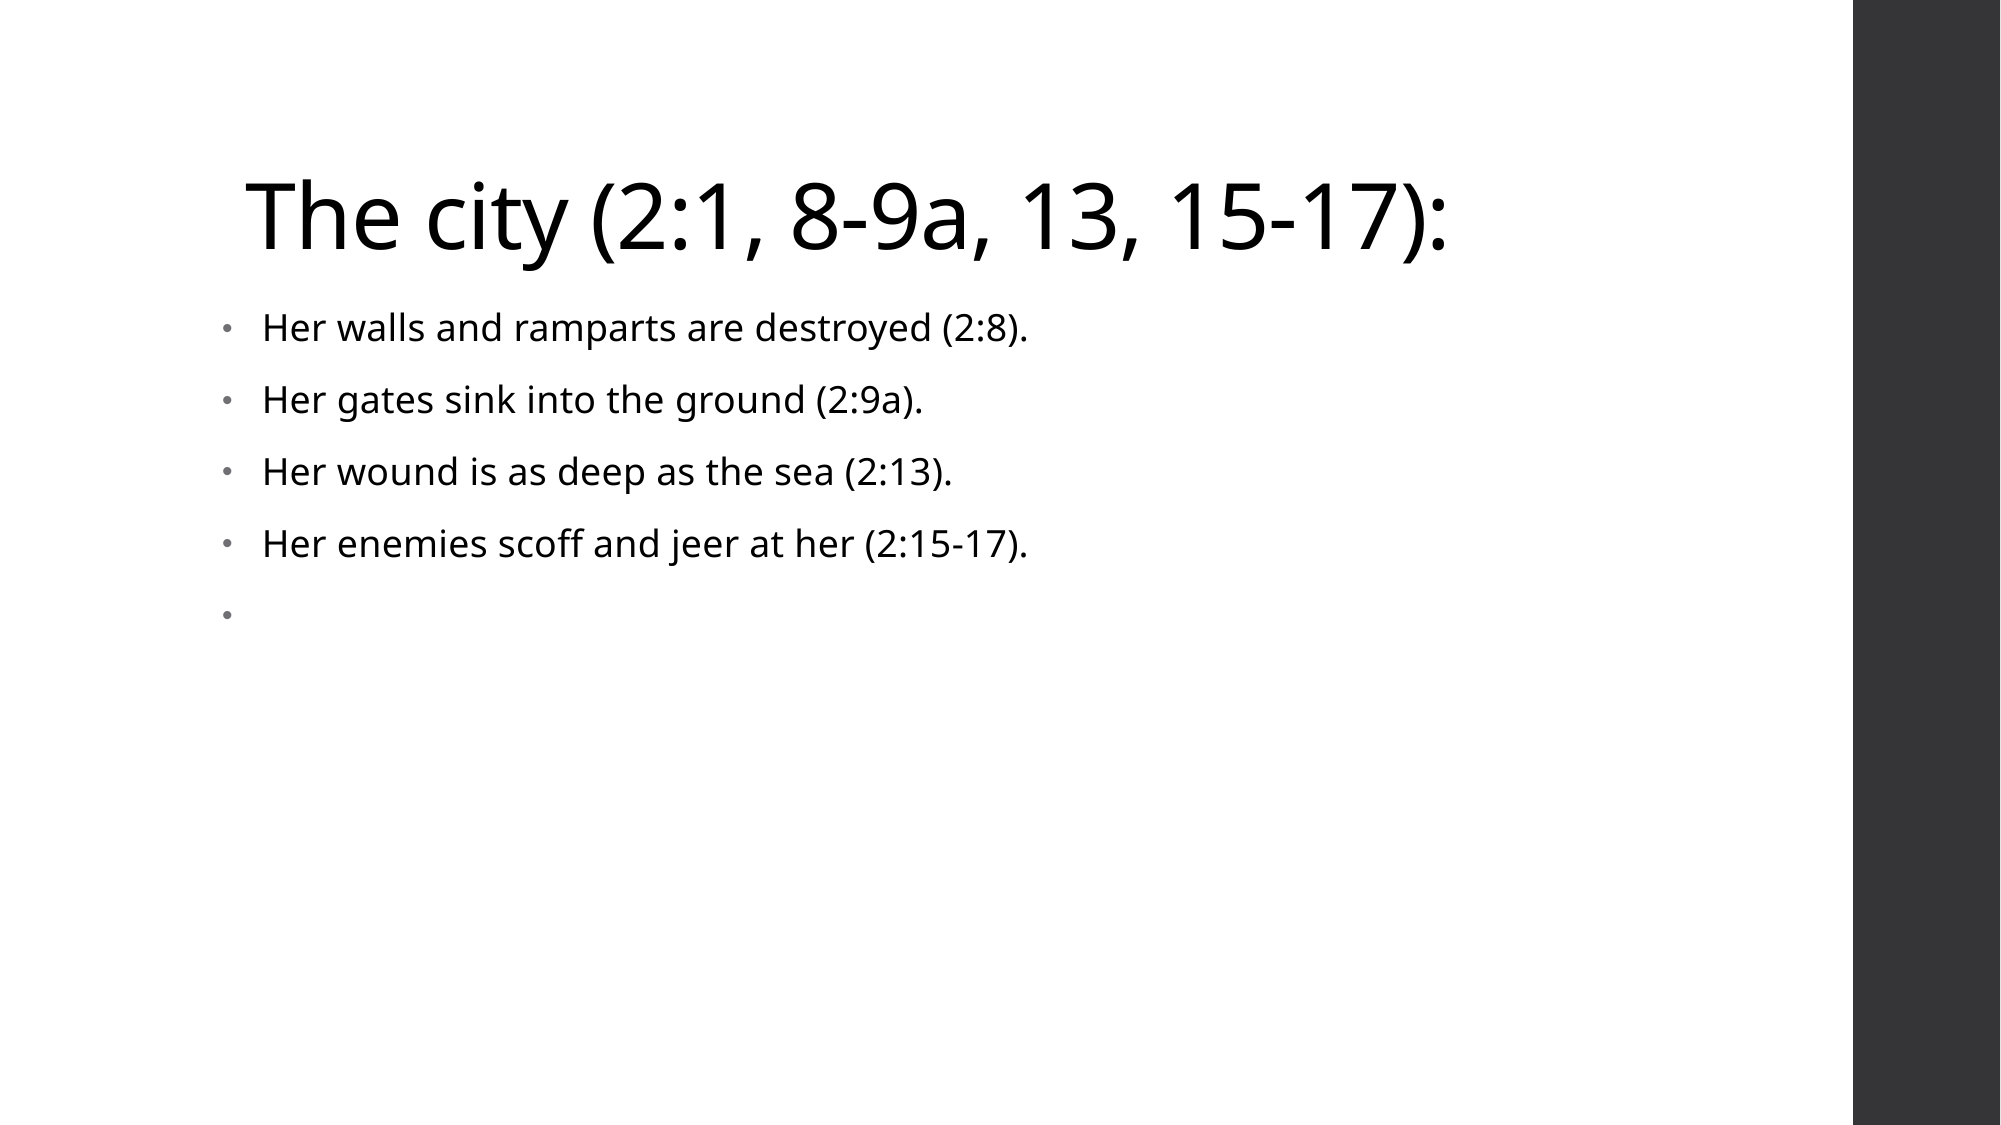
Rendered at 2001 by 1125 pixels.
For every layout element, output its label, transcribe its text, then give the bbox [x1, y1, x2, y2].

title The city (2:1, 8-9a, 13, 15-17): [206, 60, 1797, 278]
list Her walls and ramparts are destroyed (2:8). Her gates sink into the ground (2:9a). Her wound is as deep as the sea (2:13). Her enemies scoff and jeer at her (2:15-17). [206, 299, 1617, 1014]
